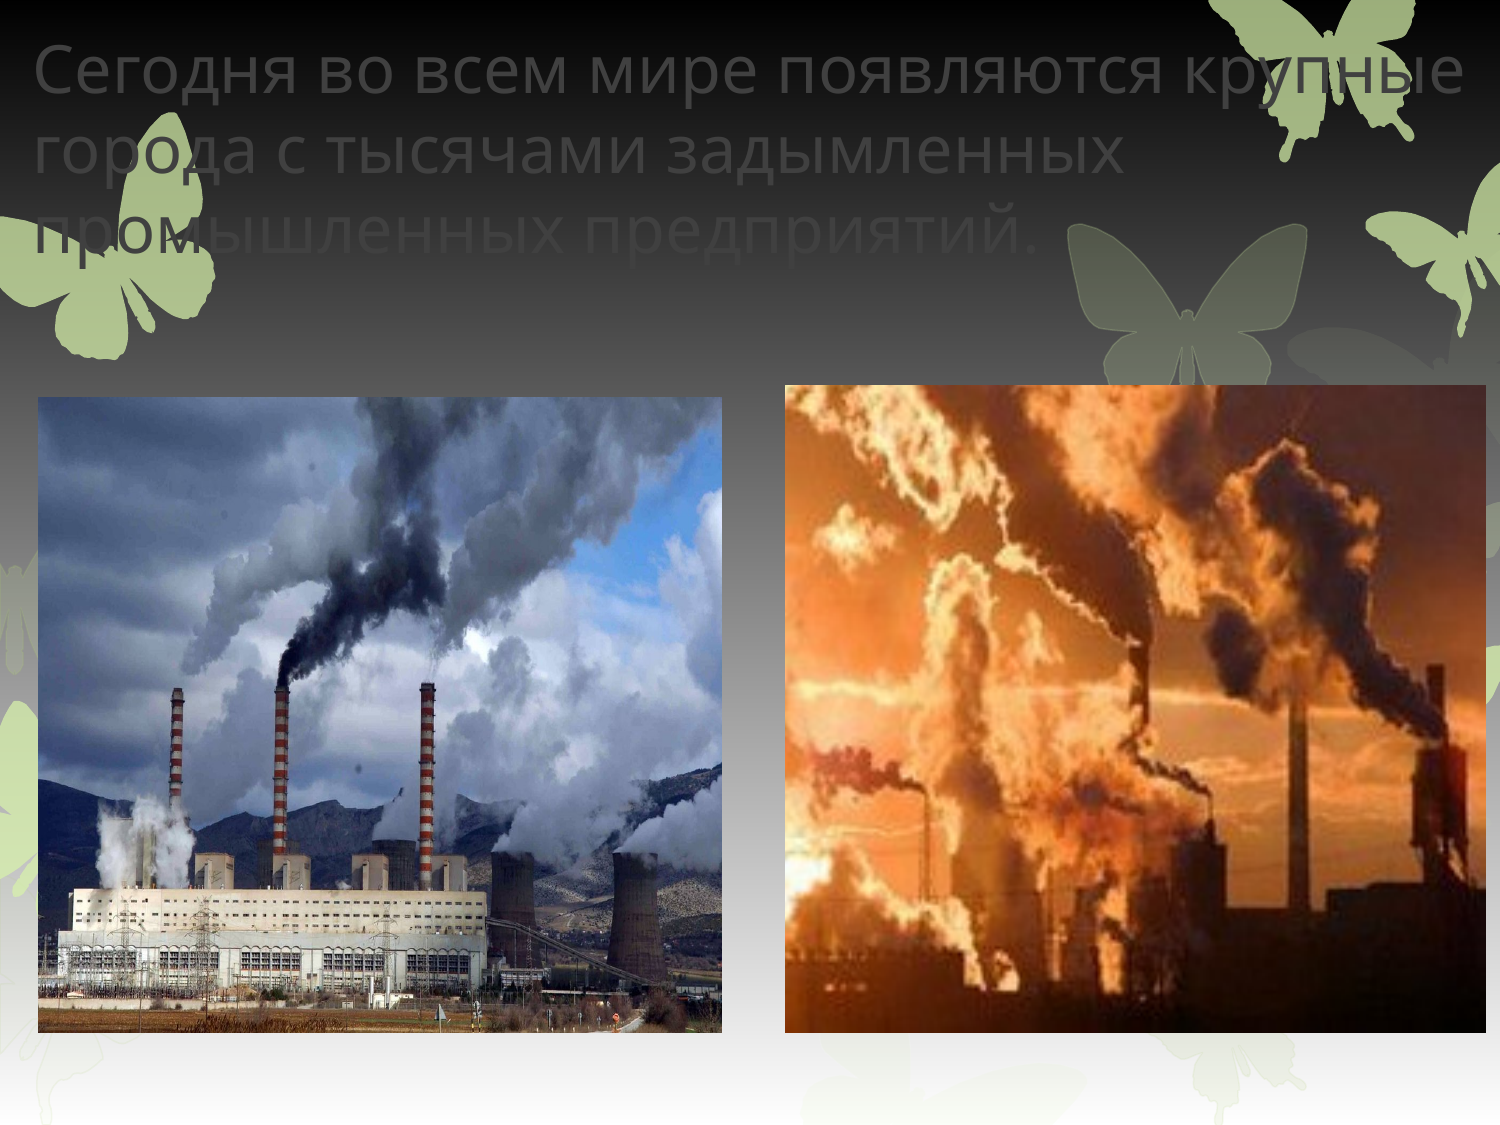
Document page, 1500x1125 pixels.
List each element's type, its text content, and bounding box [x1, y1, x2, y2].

picture [785, 385, 1486, 1033]
picture [38, 397, 722, 1033]
title Сегодня во всем мире появляются крупные города с тысячами задымленных промышленных предприятий. [17, 19, 1500, 263]
